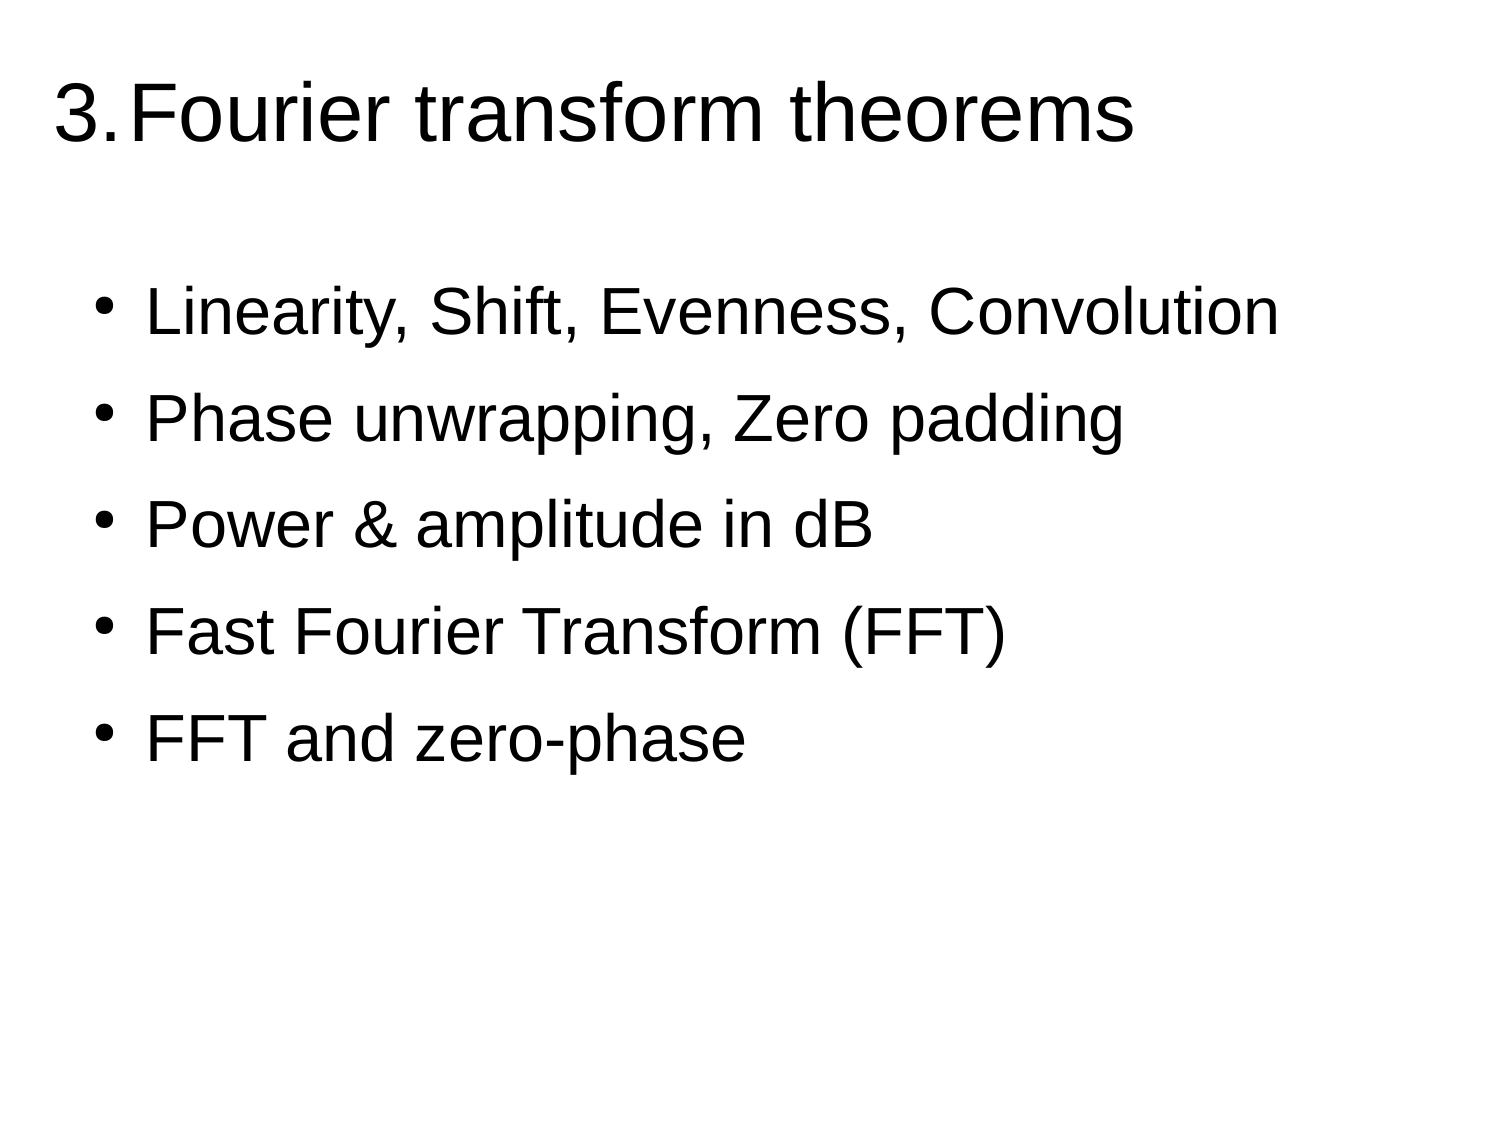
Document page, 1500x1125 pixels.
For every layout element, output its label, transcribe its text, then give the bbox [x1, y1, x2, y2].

title 3. Fourier transform theorems [53, 18, 1403, 207]
list Linearity, Shift, Evenness, Convolution Phase unwrapping, Zero padding Power & amplitude in dB Fast Fourier Transform (FFT) FFT and zero-phase [75, 263, 1425, 1006]
